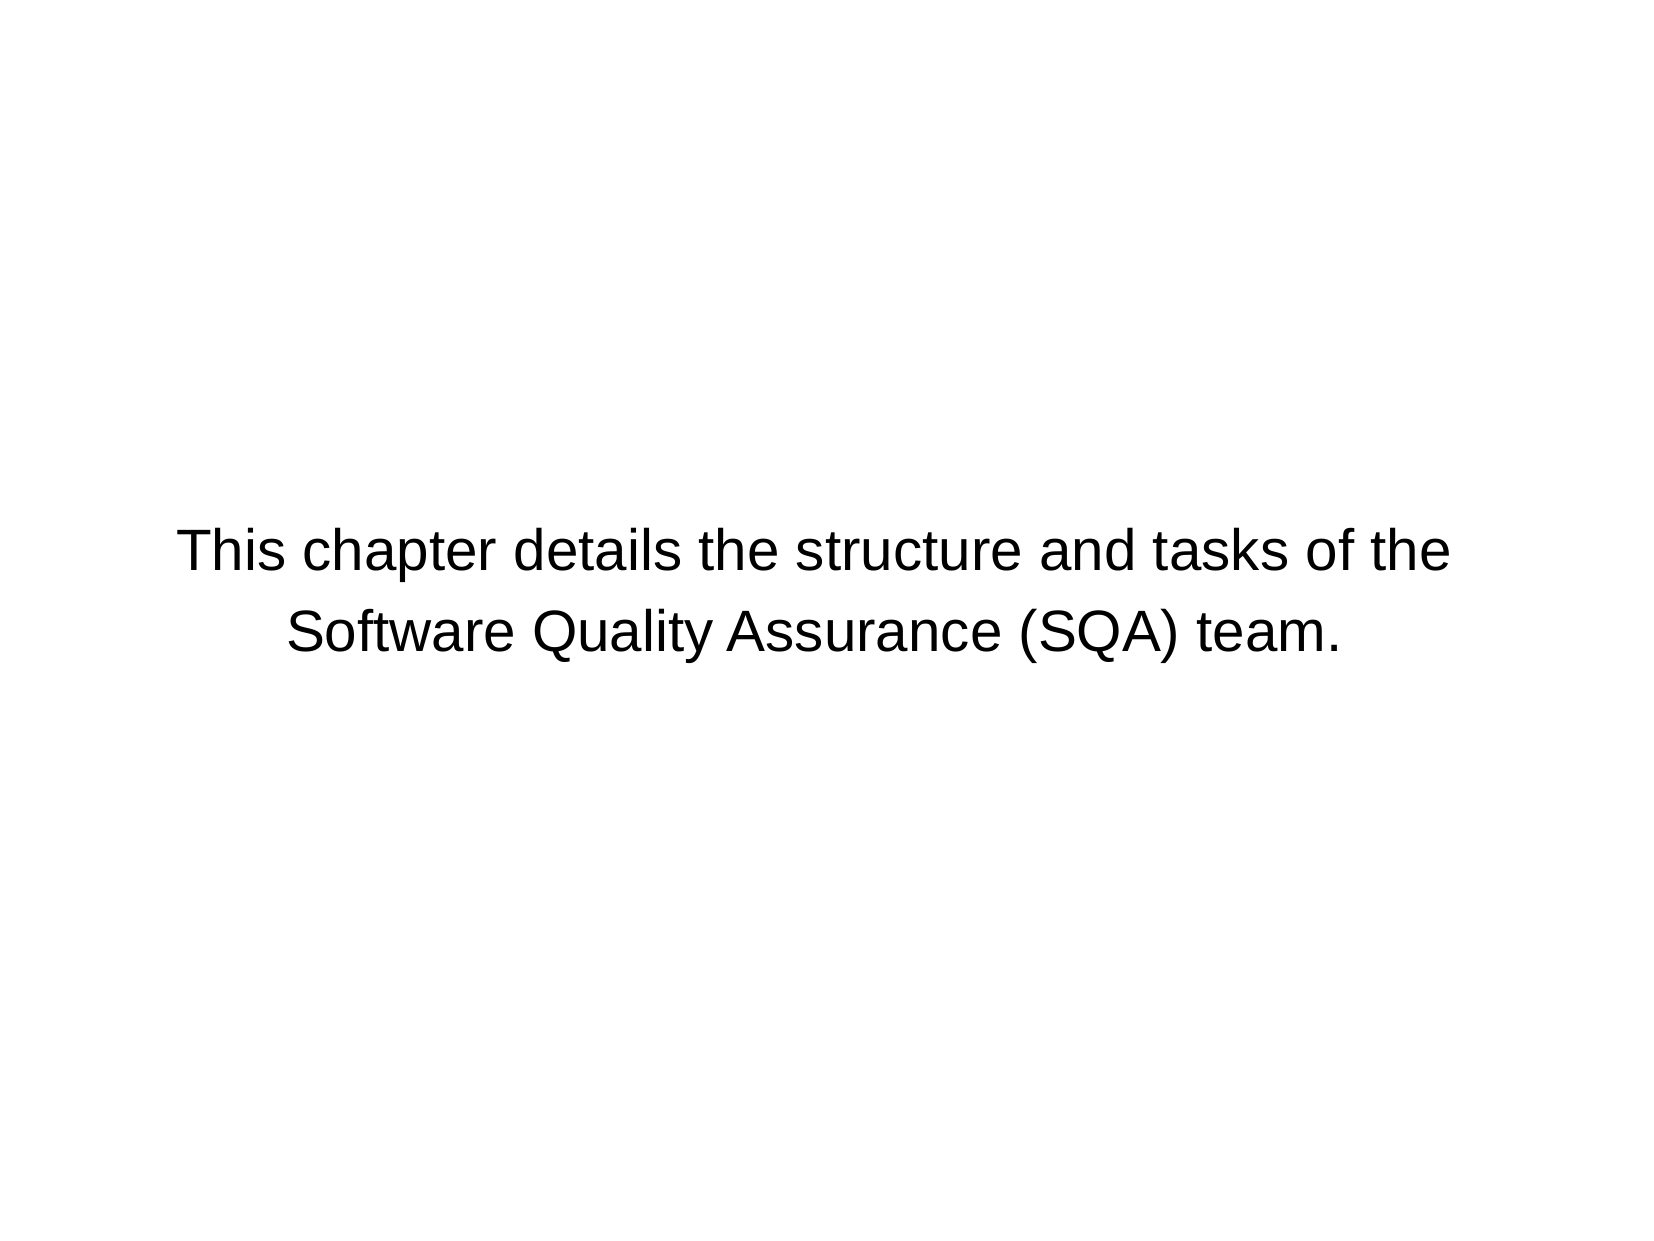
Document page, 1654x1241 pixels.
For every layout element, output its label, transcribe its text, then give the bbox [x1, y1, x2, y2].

subtitle This chapter details the structure and tasks of the Software Quality Assurance (SQA) team. [70, 102, 1559, 1063]
